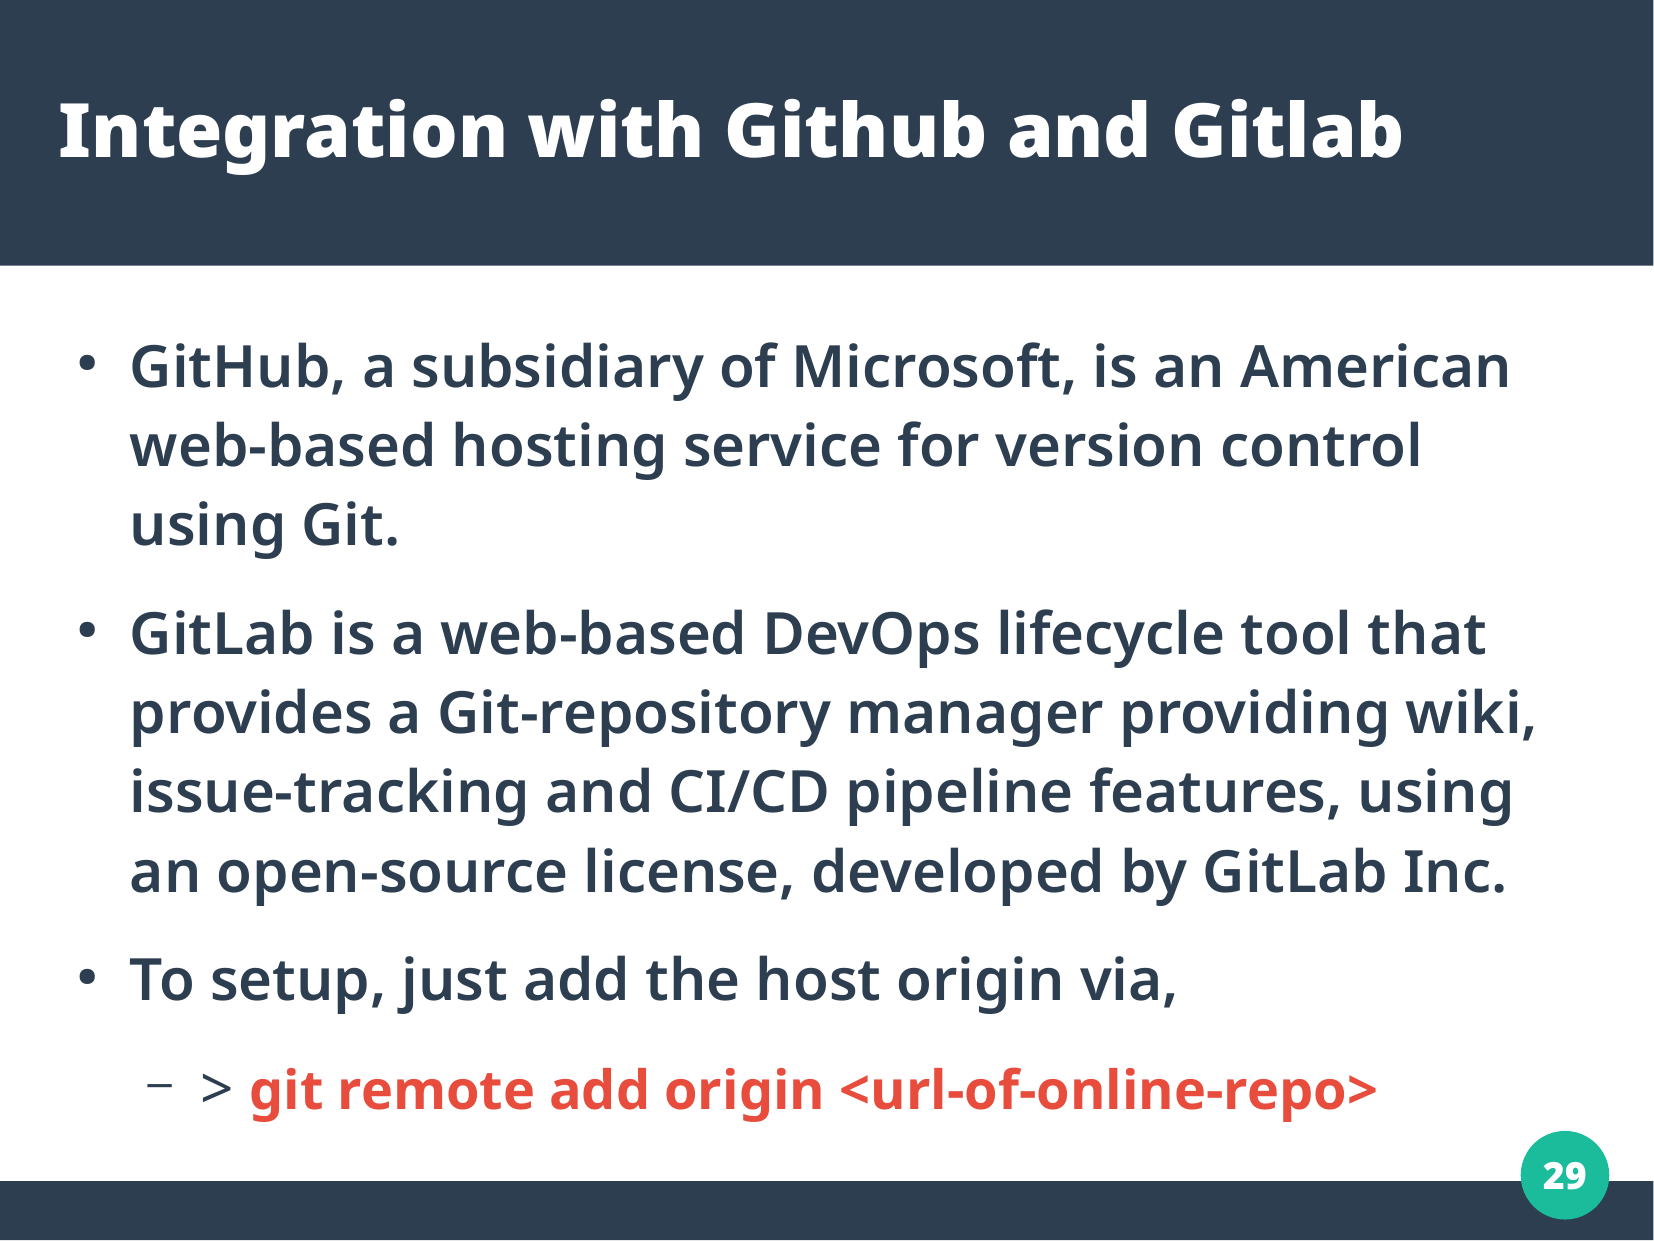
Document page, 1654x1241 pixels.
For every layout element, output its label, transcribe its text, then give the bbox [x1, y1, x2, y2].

list GitHub, a subsidiary of Microsoft, is an American web-based hosting service for version control using Git. GitLab is a web-based DevOps lifecycle tool that provides a Git-repository manager providing wiki, issue-tracking and CI/CD pipeline features, using an open-source license, developed by GitLab Inc. To setup, just add the host origin via, > git remote add origin <url-of-online-repo> [59, 324, 1595, 1152]
title Integration with Github and Gitlab [59, 49, 1595, 207]
